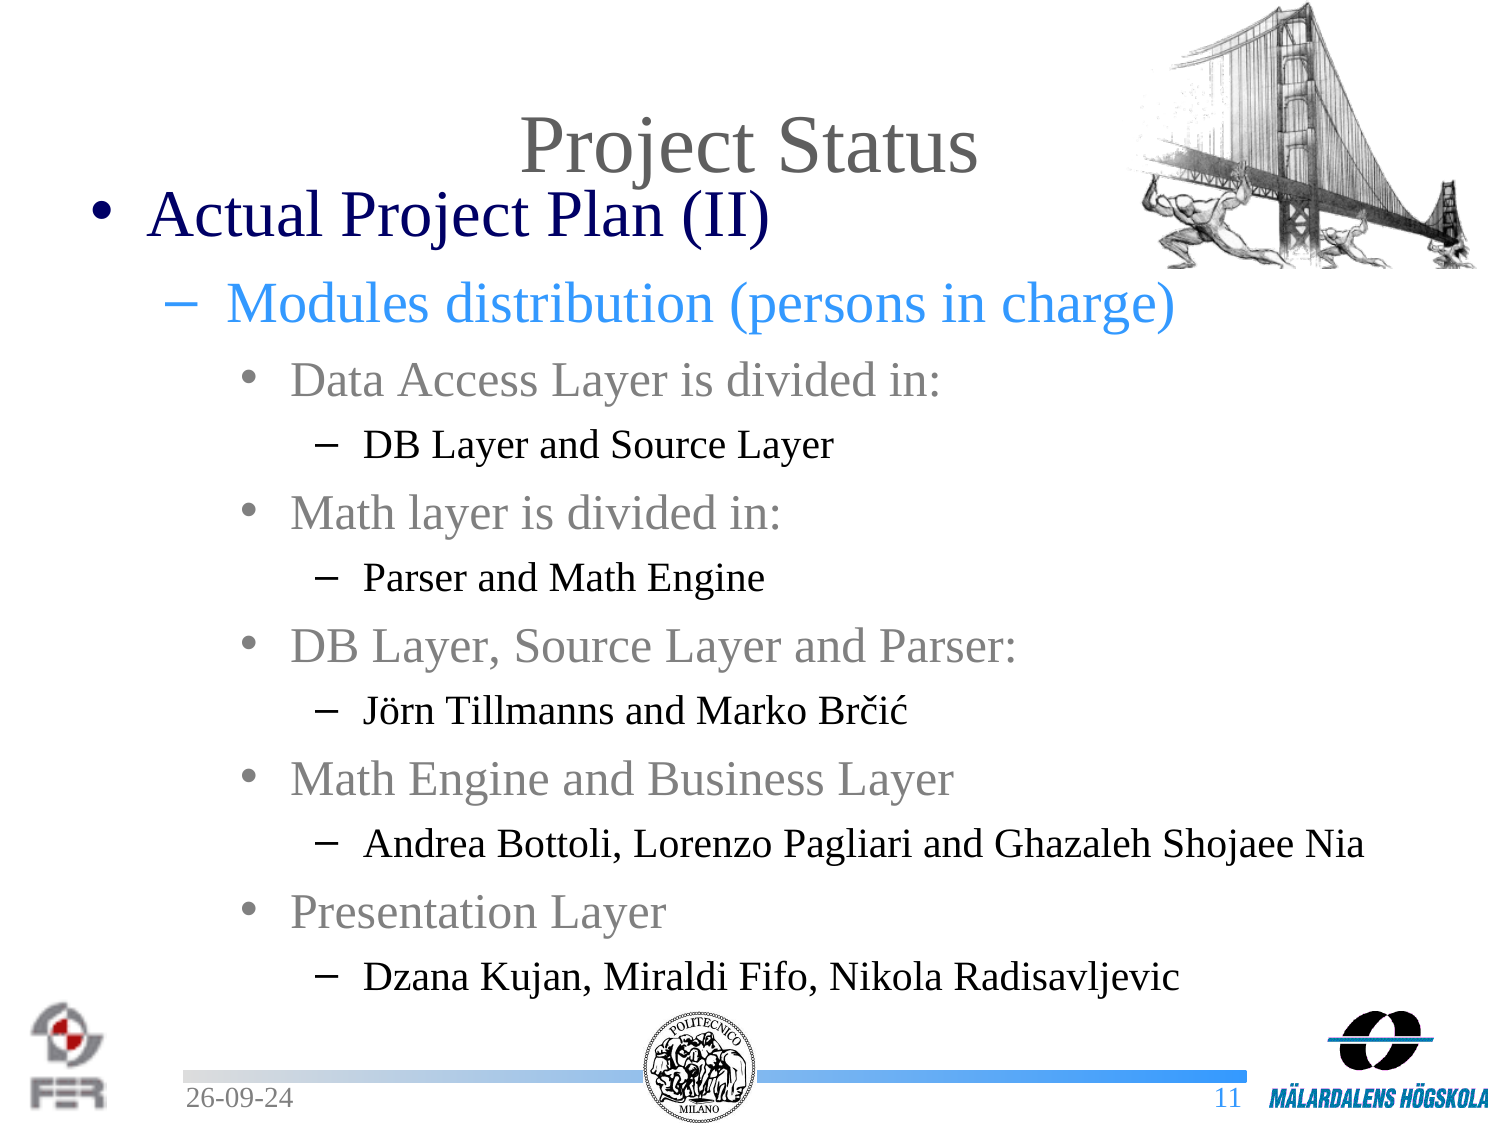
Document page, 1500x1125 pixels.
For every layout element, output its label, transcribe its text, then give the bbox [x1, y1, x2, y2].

picture [1454, 1091, 1459, 1108]
picture [1269, 1011, 1488, 1108]
title Project Status [75, 45, 1122, 162]
text_box <numero> [1186, 1070, 1258, 1114]
picture [1435, 1096, 1441, 1104]
picture [643, 1011, 757, 1123]
list Actual Project Plan (II) Modules distribution (persons in charge) Data Access Layer is divided in: DB Layer and Source Layer Math layer is divided in: Parser and Math Engine DB Layer, Source Layer and Parser: Jörn Tillmanns and Marko Brčić Math Engine and Business Layer Andrea Bottoli, Lorenzo Pagliari and Ghazaleh Shojaee Nia Presentation Layer Dzana Kujan, Miraldi Fifo, Nikola Radisavljevic [75, 162, 1426, 1007]
picture [1122, 0, 1477, 269]
picture [29, 987, 107, 1125]
picture [1368, 1093, 1374, 1104]
text_box 13-11-06 [171, 1070, 396, 1114]
